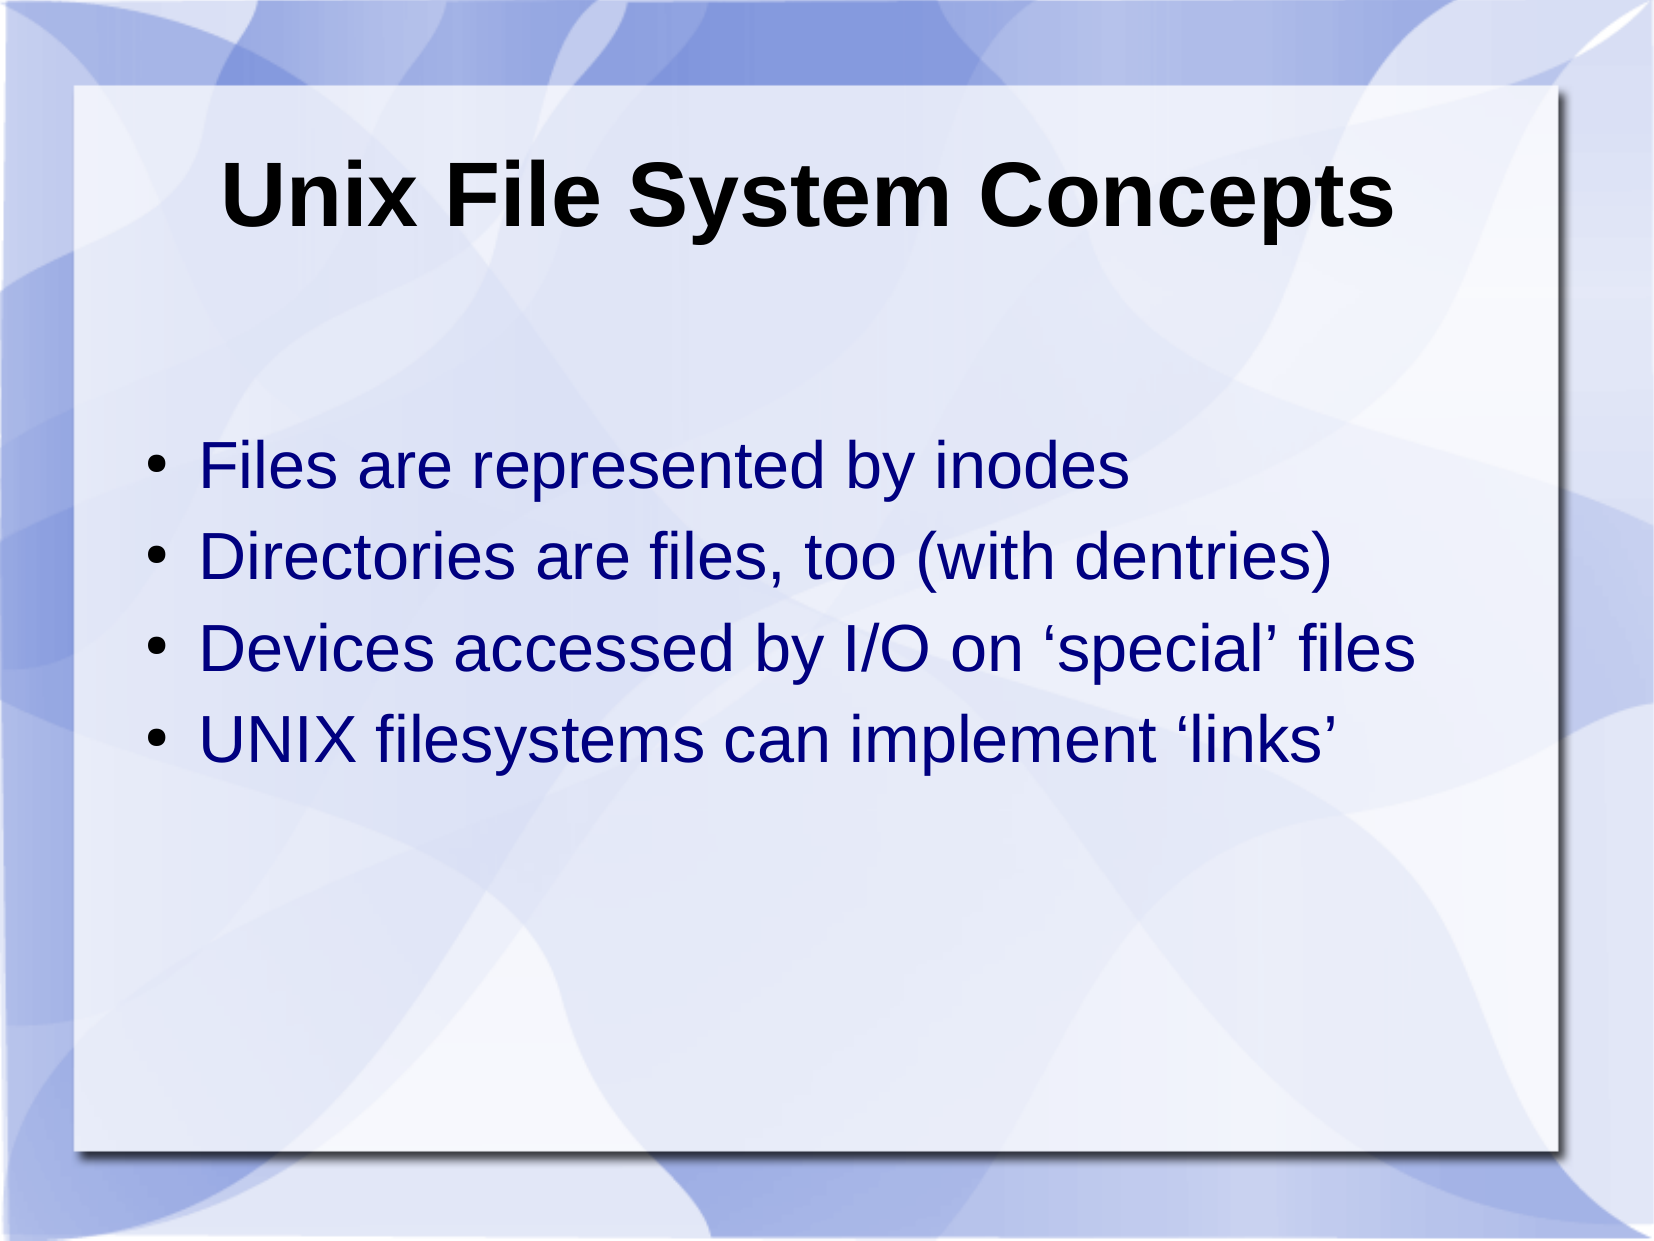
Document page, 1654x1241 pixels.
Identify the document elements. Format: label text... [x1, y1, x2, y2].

picture [0, 0, 1654, 1241]
title Unix File System Concepts [82, 90, 1536, 298]
list Files are represented by inodes Directories are files, too (with dentries) Devices accessed by I/O on ‘special’ files UNIX filesystems can implement ‘links’ [112, 420, 1463, 863]
